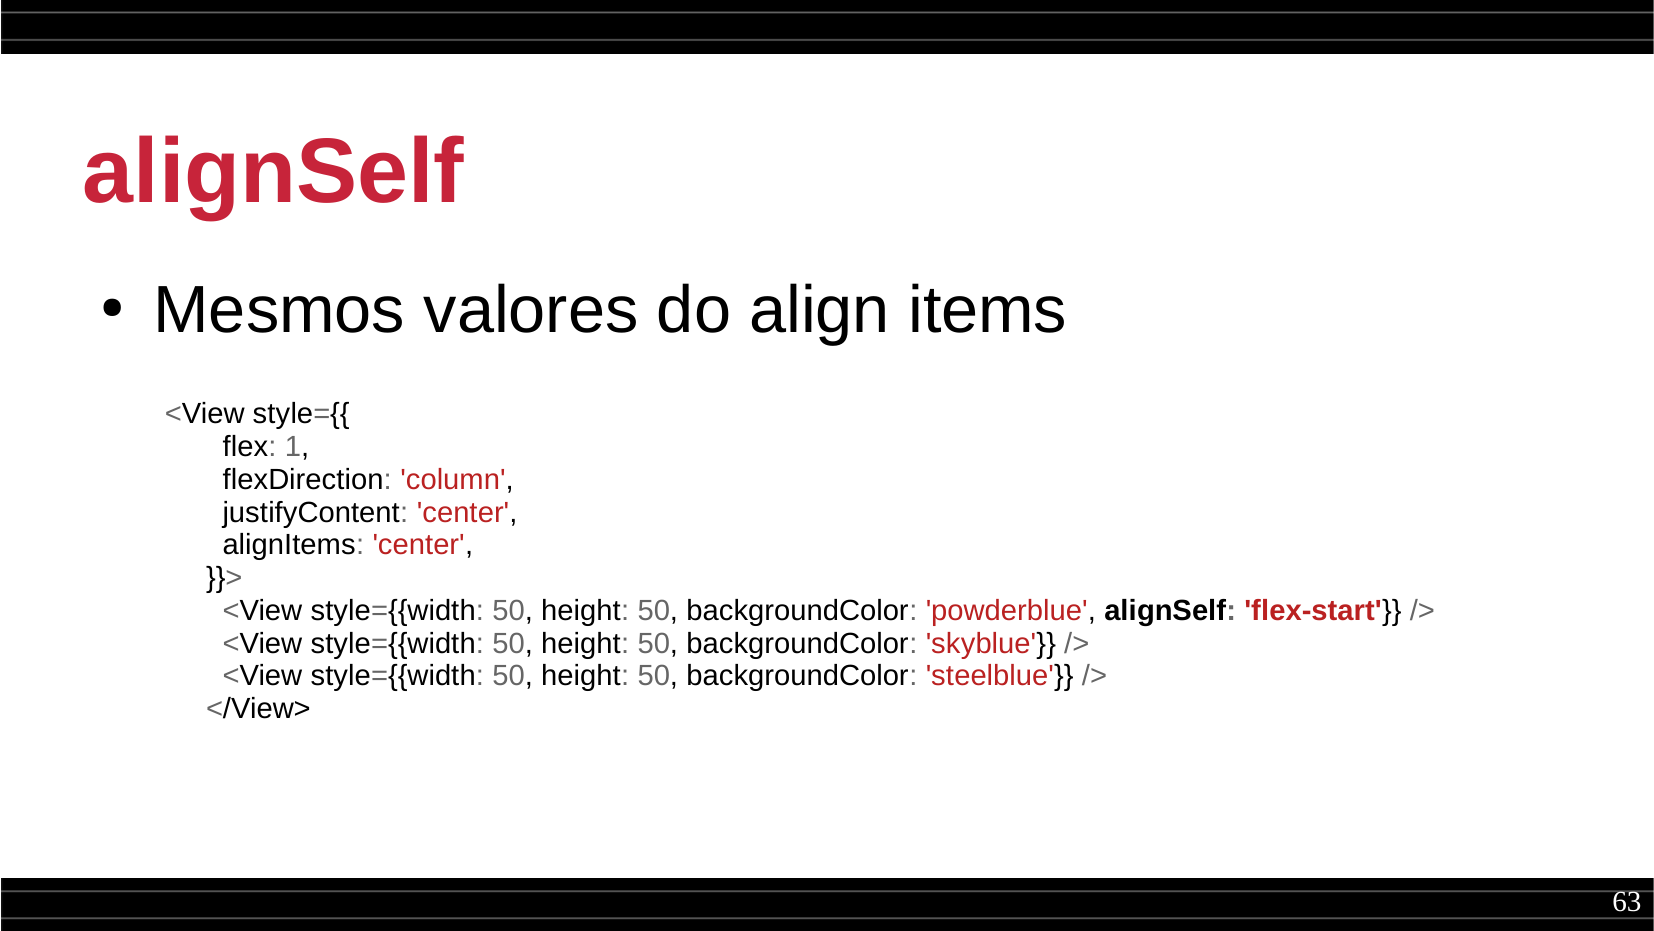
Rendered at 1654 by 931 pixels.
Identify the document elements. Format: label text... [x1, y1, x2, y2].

picture [1, 0, 1654, 54]
list Mesmos valores do align items [82, 271, 1571, 758]
text_box <View style={{ flex: 1, flexDirection: 'column', justifyContent: 'center', alignItems: 'center', }}> <View style={{width: 50, height: 50, backgroundColor: 'powderblue', alignSelf: 'flex-start'}} /> <View style={{width: 50, height: 50, backgroundColor: 'skyblue'}} /> <View style={{width: 50, height: 50, backgroundColor: 'steelblue'}} /> </View> [141, 389, 1453, 766]
picture [1, 878, 1654, 931]
title alignSelf [82, 92, 1571, 249]
